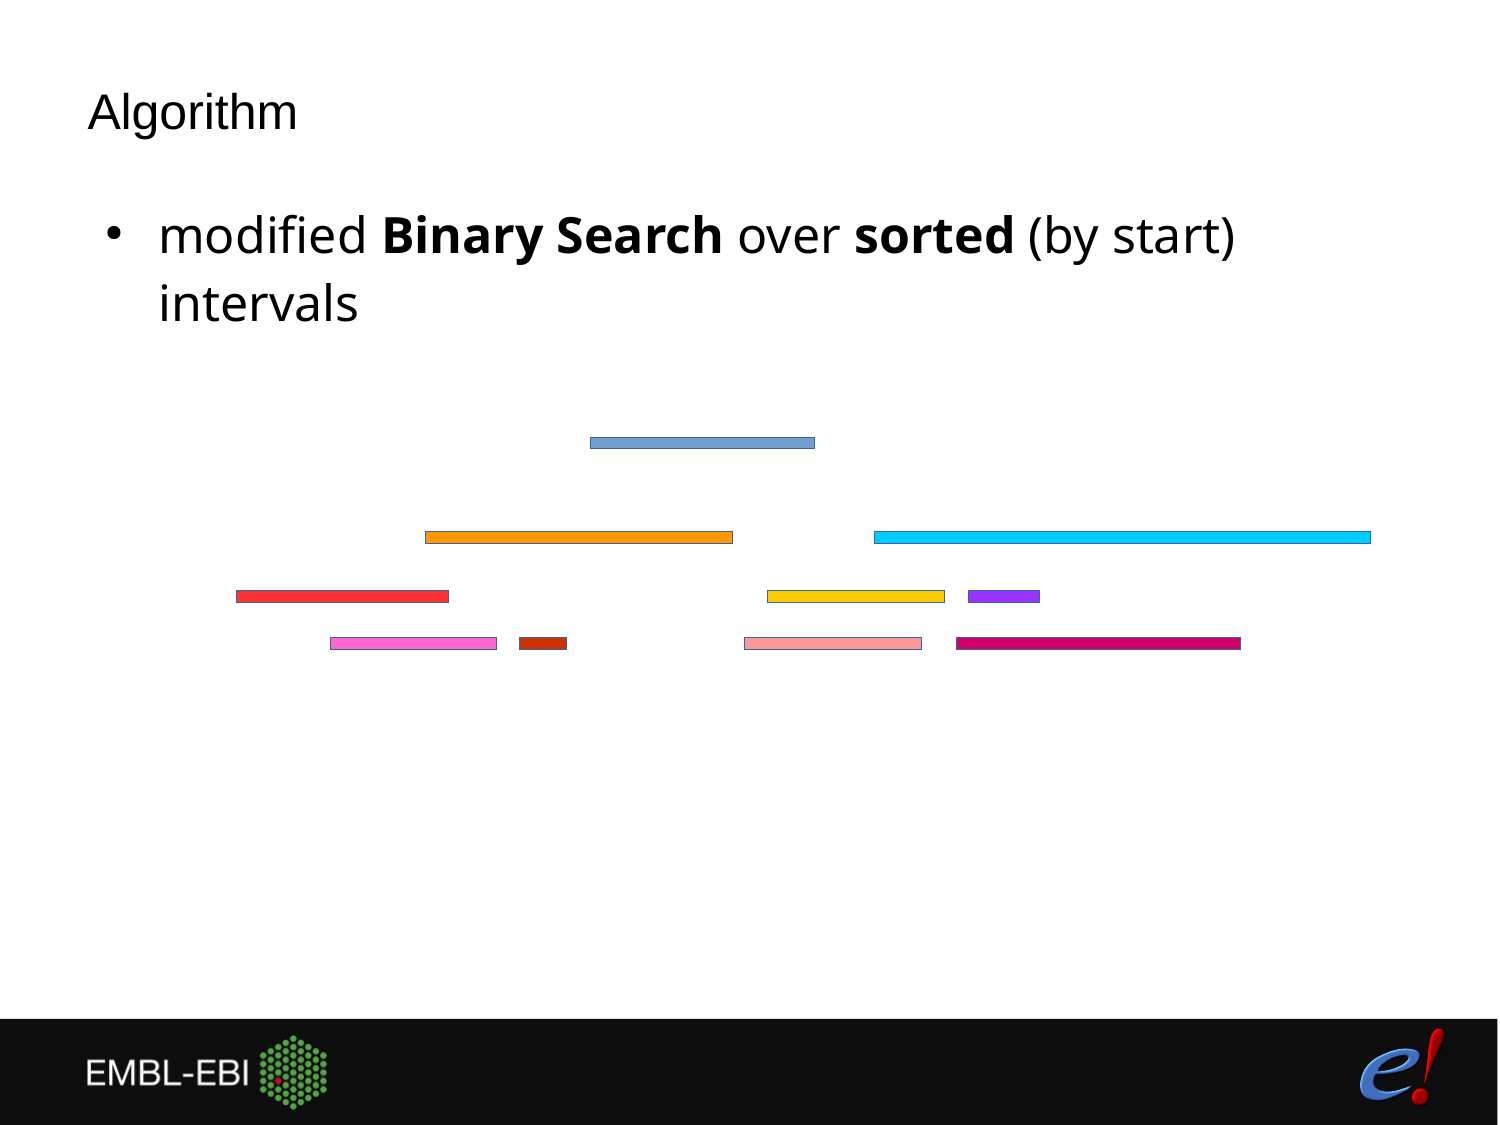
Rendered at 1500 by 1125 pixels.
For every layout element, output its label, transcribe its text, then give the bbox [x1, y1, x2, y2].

picture [1357, 1026, 1448, 1112]
title Algorithm [87, 50, 1425, 175]
text_box [330, 637, 497, 650]
text_box [968, 590, 1040, 603]
text_box [425, 531, 733, 544]
text_box [744, 637, 922, 650]
picture [87, 1035, 327, 1110]
list modified Binary Search over sorted (by start) intervals [87, 200, 1425, 914]
text_box [236, 590, 449, 603]
text_box [590, 437, 815, 449]
text_box [956, 637, 1241, 650]
text_box [767, 590, 945, 603]
text_box [519, 637, 567, 650]
text_box [874, 531, 1371, 544]
